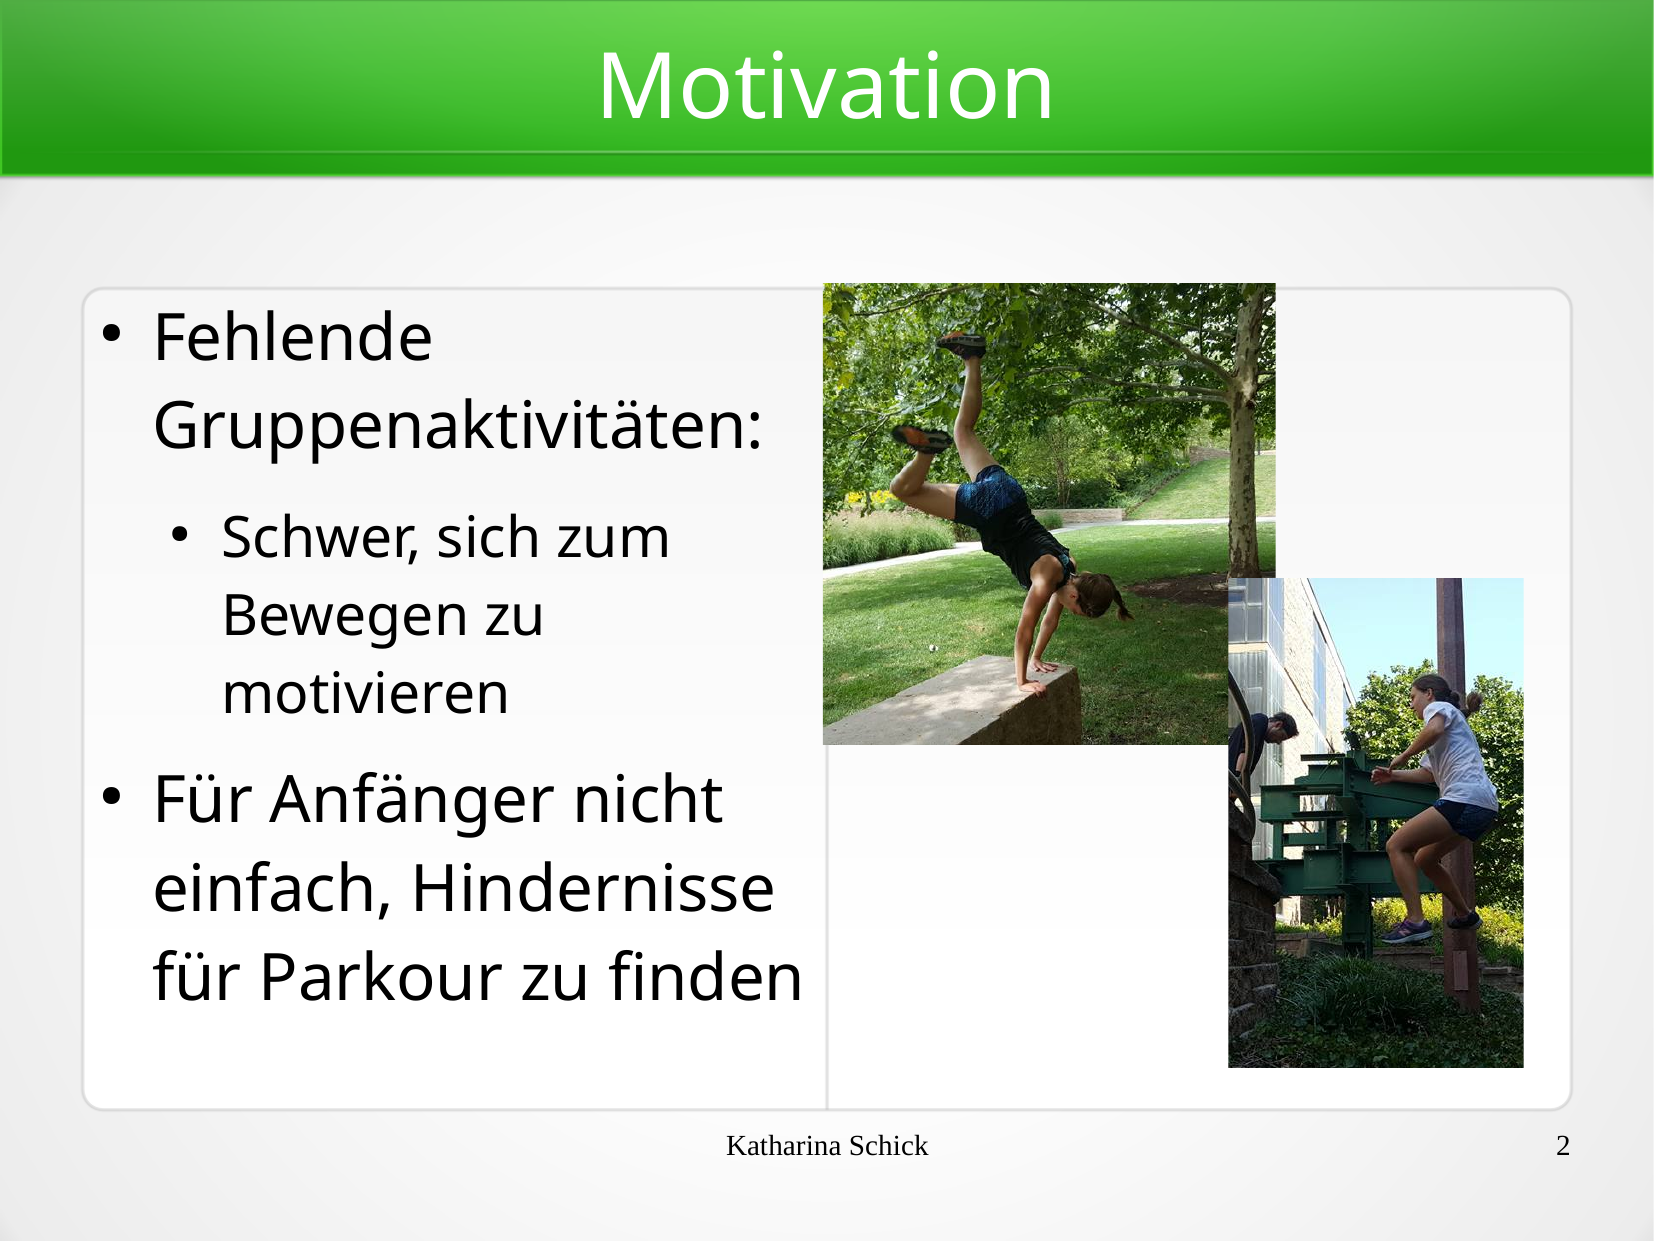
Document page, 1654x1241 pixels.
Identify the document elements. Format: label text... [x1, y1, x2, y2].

list Fehlende Gruppenaktivitäten: Schwer, sich zum Bewegen zu motivieren Für Anfänger nicht einfach, Hindernisse für Parkour zu finden [82, 290, 809, 1111]
title Motivation [82, 11, 1571, 154]
picture [0, 0, 1654, 1241]
